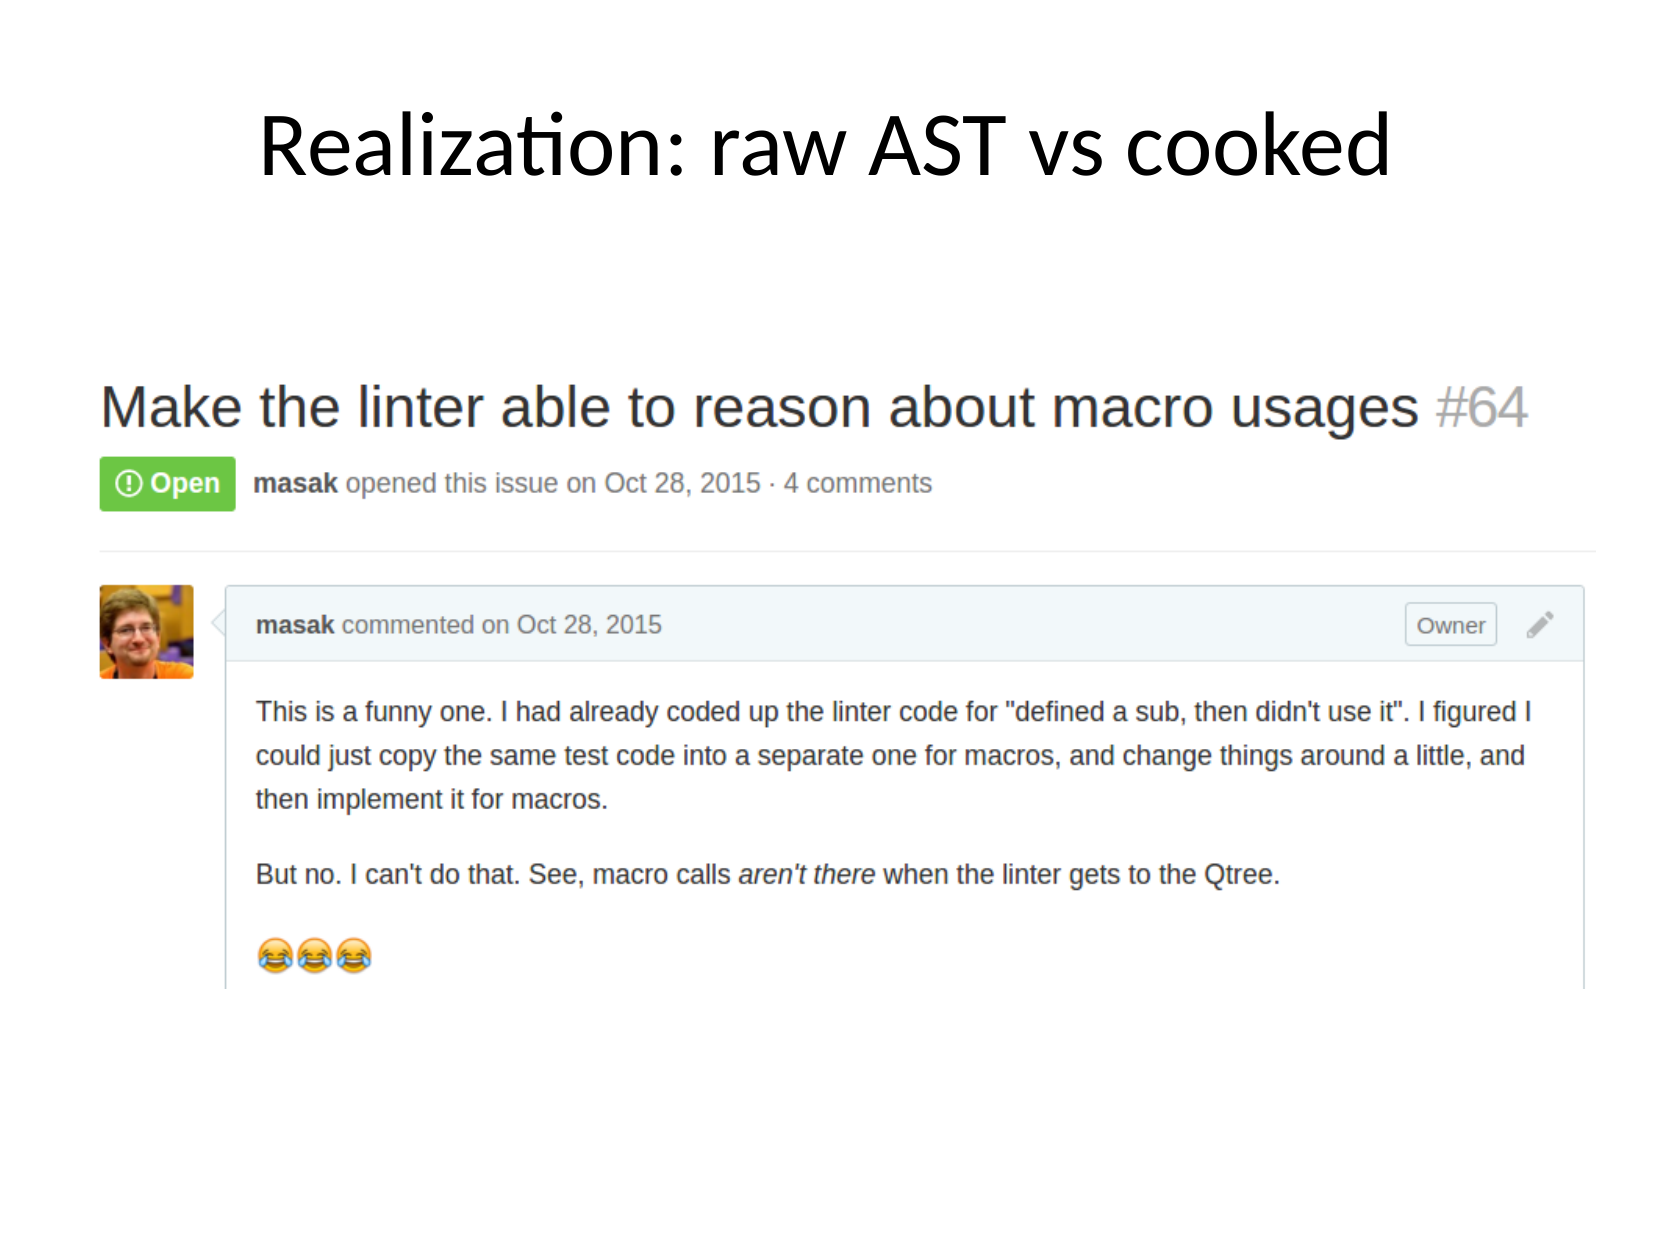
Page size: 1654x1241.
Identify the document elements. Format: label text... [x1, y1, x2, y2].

title Realization: raw AST vs cooked [82, 49, 1571, 257]
picture [75, 374, 1596, 989]
